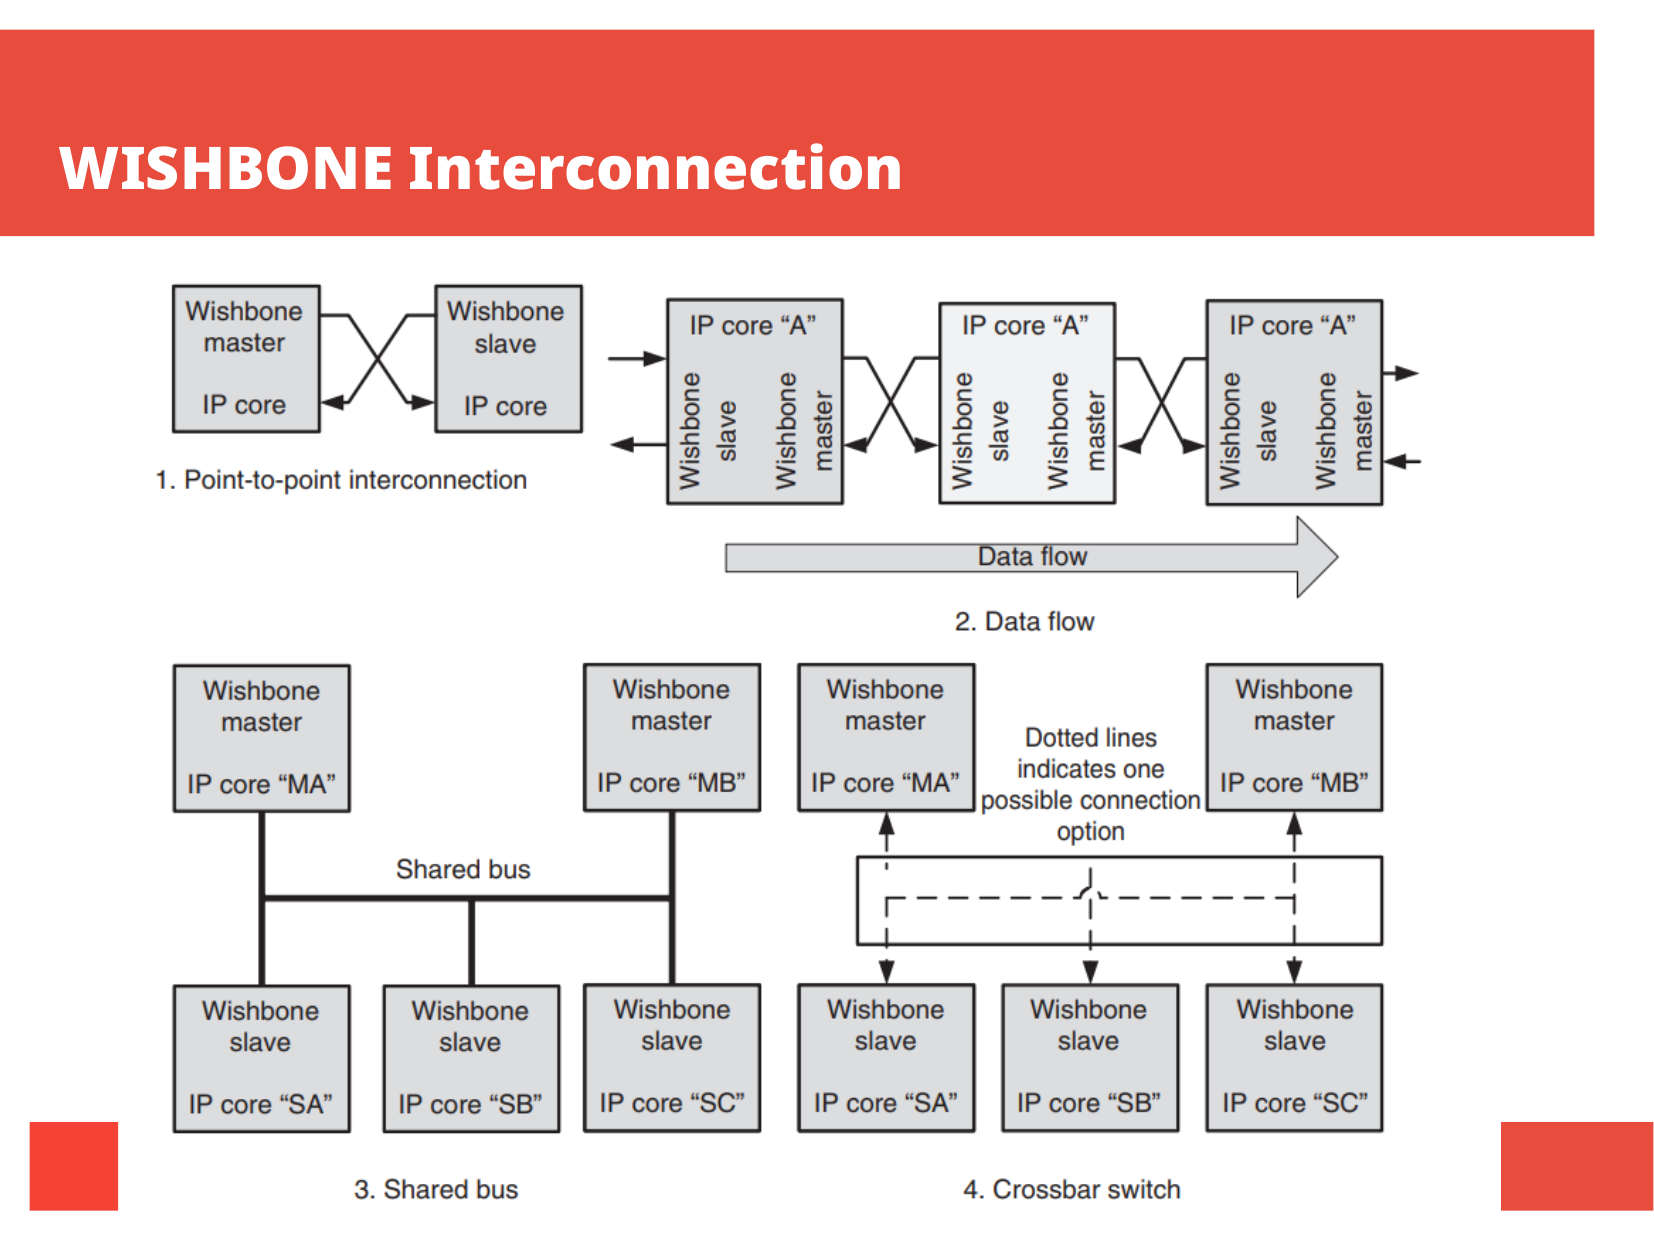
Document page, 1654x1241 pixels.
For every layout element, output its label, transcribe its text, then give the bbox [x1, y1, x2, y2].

title WISHBONE Interconnection [59, 59, 1595, 207]
picture [141, 251, 1501, 1217]
